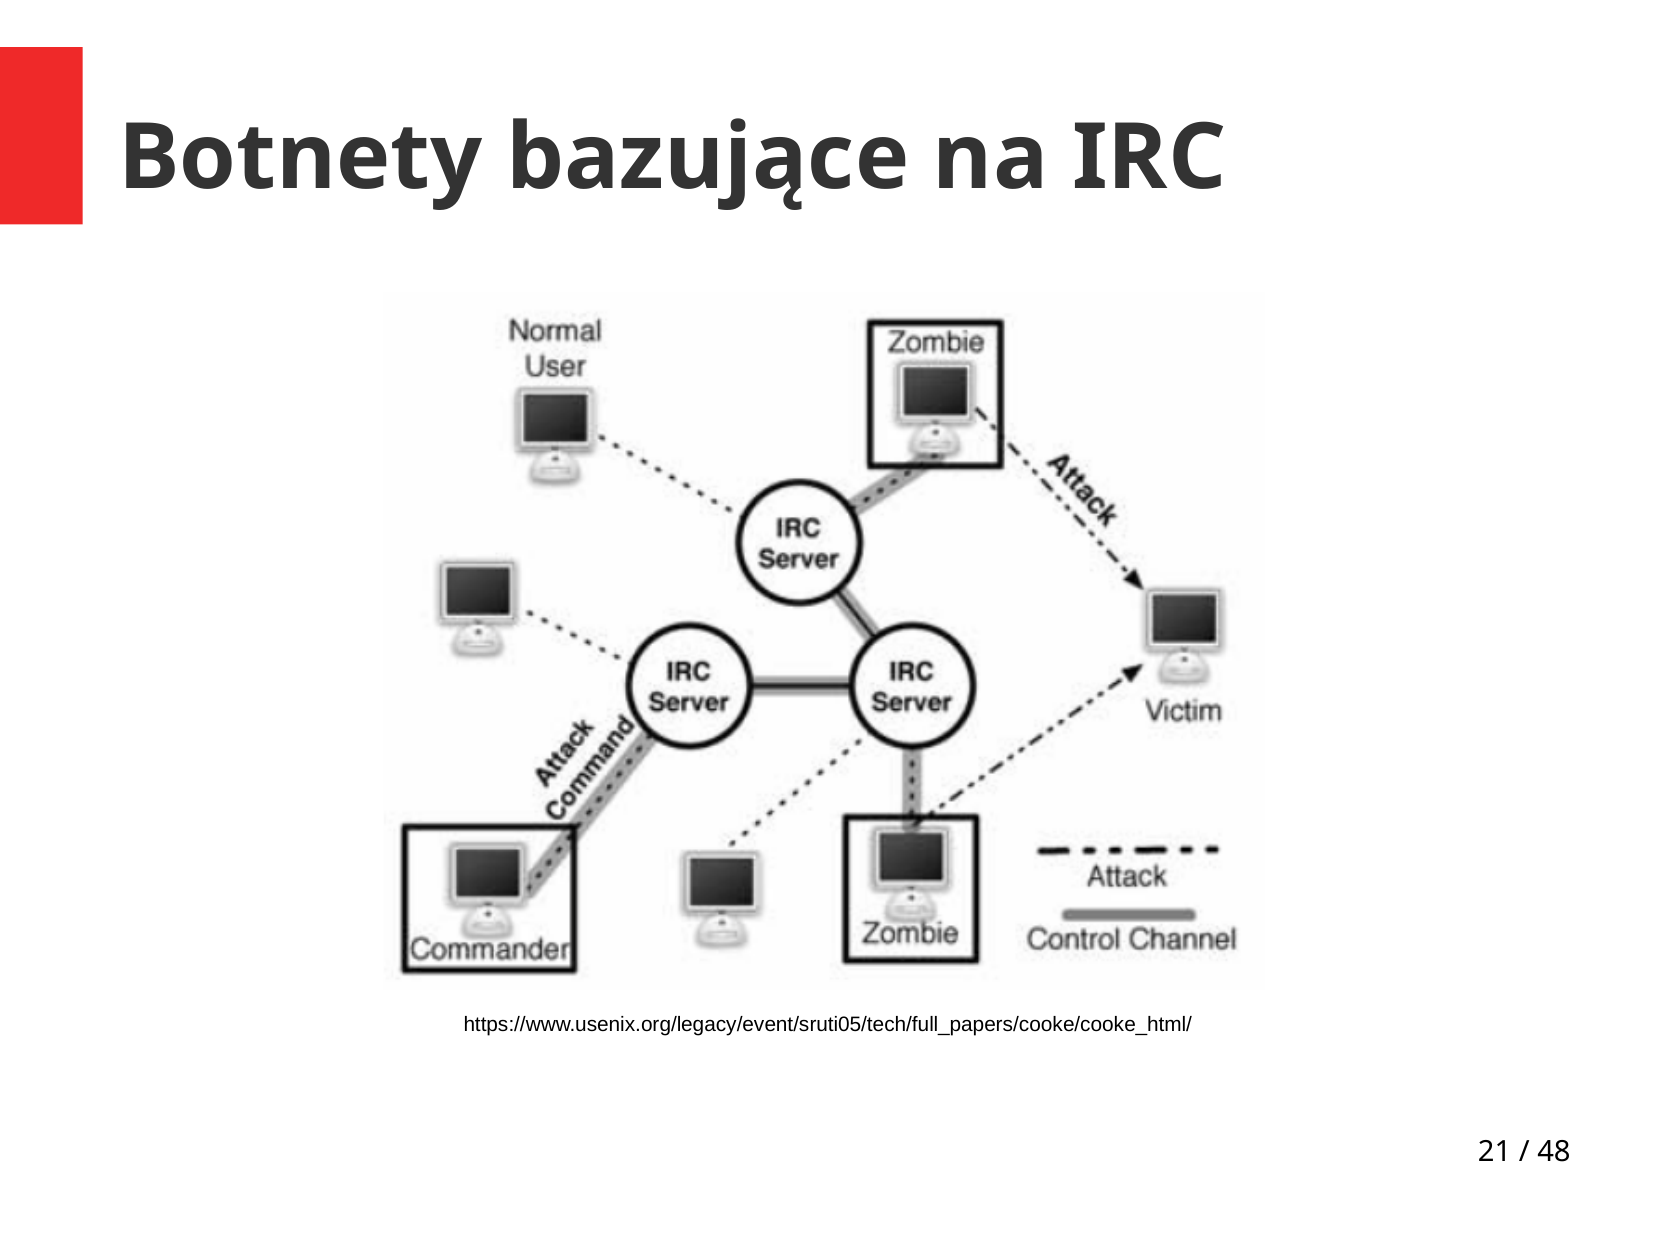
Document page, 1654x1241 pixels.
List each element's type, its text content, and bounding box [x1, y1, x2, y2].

title Botnety bazujące na IRC [118, 49, 1571, 257]
picture [377, 271, 1265, 991]
text_box https://www.usenix.org/legacy/event/sruti05/tech/full_papers/cooke/cooke_html/ [448, 1005, 1654, 1040]
